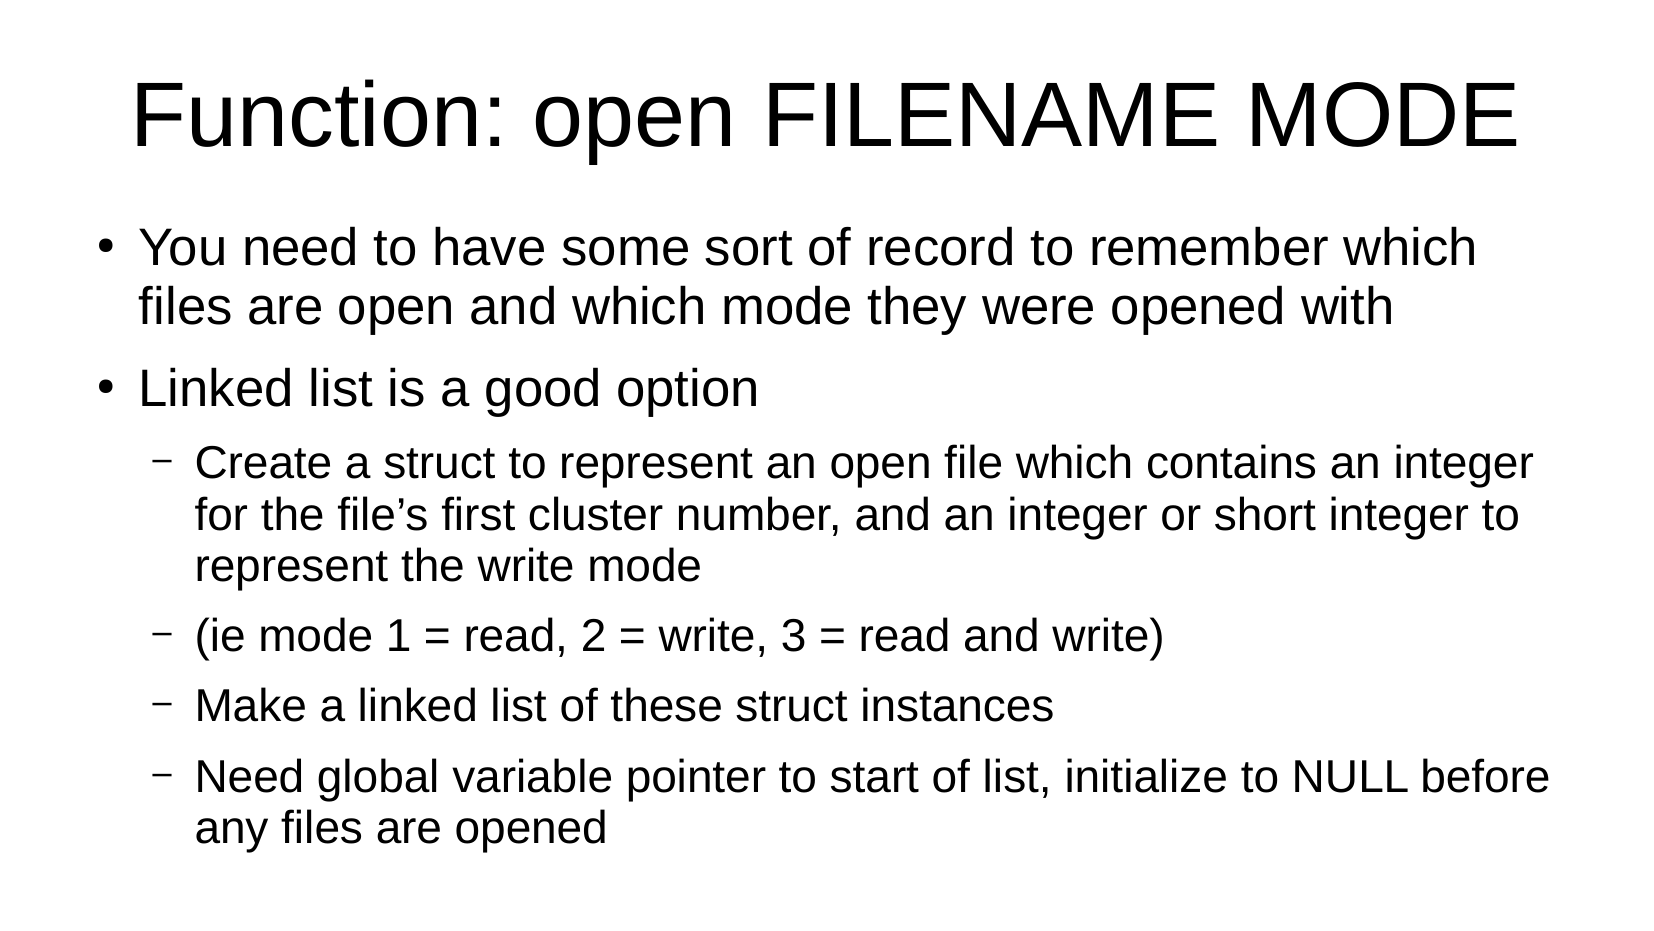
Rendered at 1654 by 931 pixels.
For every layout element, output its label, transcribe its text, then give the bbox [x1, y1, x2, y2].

list You need to have some sort of record to remember which files are open and which mode they were opened with Linked list is a good option Create a struct to represent an open file which contains an integer for the file’s first cluster number, and an integer or short integer to represent the write mode (ie mode 1 = read, 2 = write, 3 = read and write) Make a linked list of these struct instances Need global variable pointer to start of list, initialize to NULL before any files are opened [82, 217, 1571, 856]
title Function: open FILENAME MODE [82, 37, 1571, 193]
